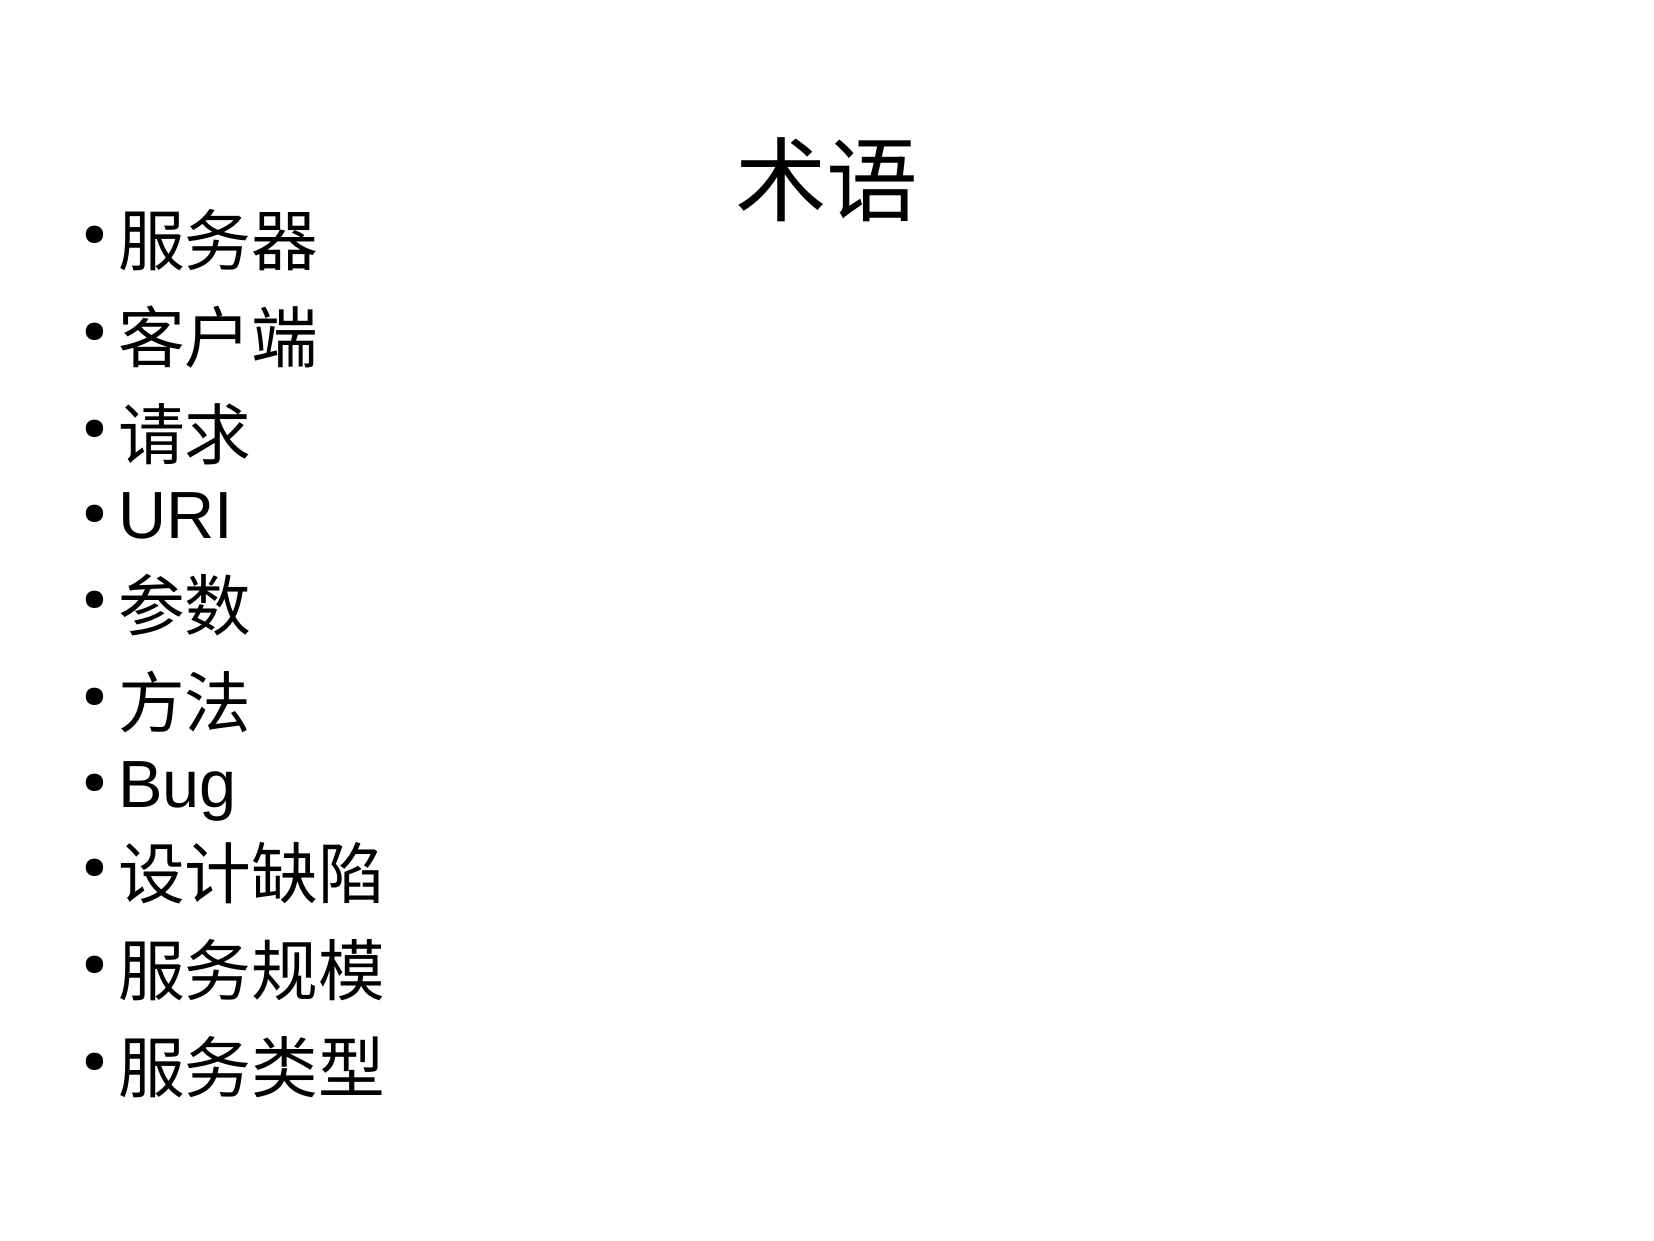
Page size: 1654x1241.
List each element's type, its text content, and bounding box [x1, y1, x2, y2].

title 术语 [264, 216, 275, 224]
subtitle 服务器 客户端 请求 URI 参数 方法 Bug 设计缺陷 服务规模 服务类型 [82, 224, 1571, 1075]
title 术语 [206, 220, 233, 224]
title 术语 [130, 216, 140, 224]
title 术语 [82, 70, 1571, 224]
title 术语 [155, 216, 174, 224]
title 术语 [292, 216, 304, 224]
